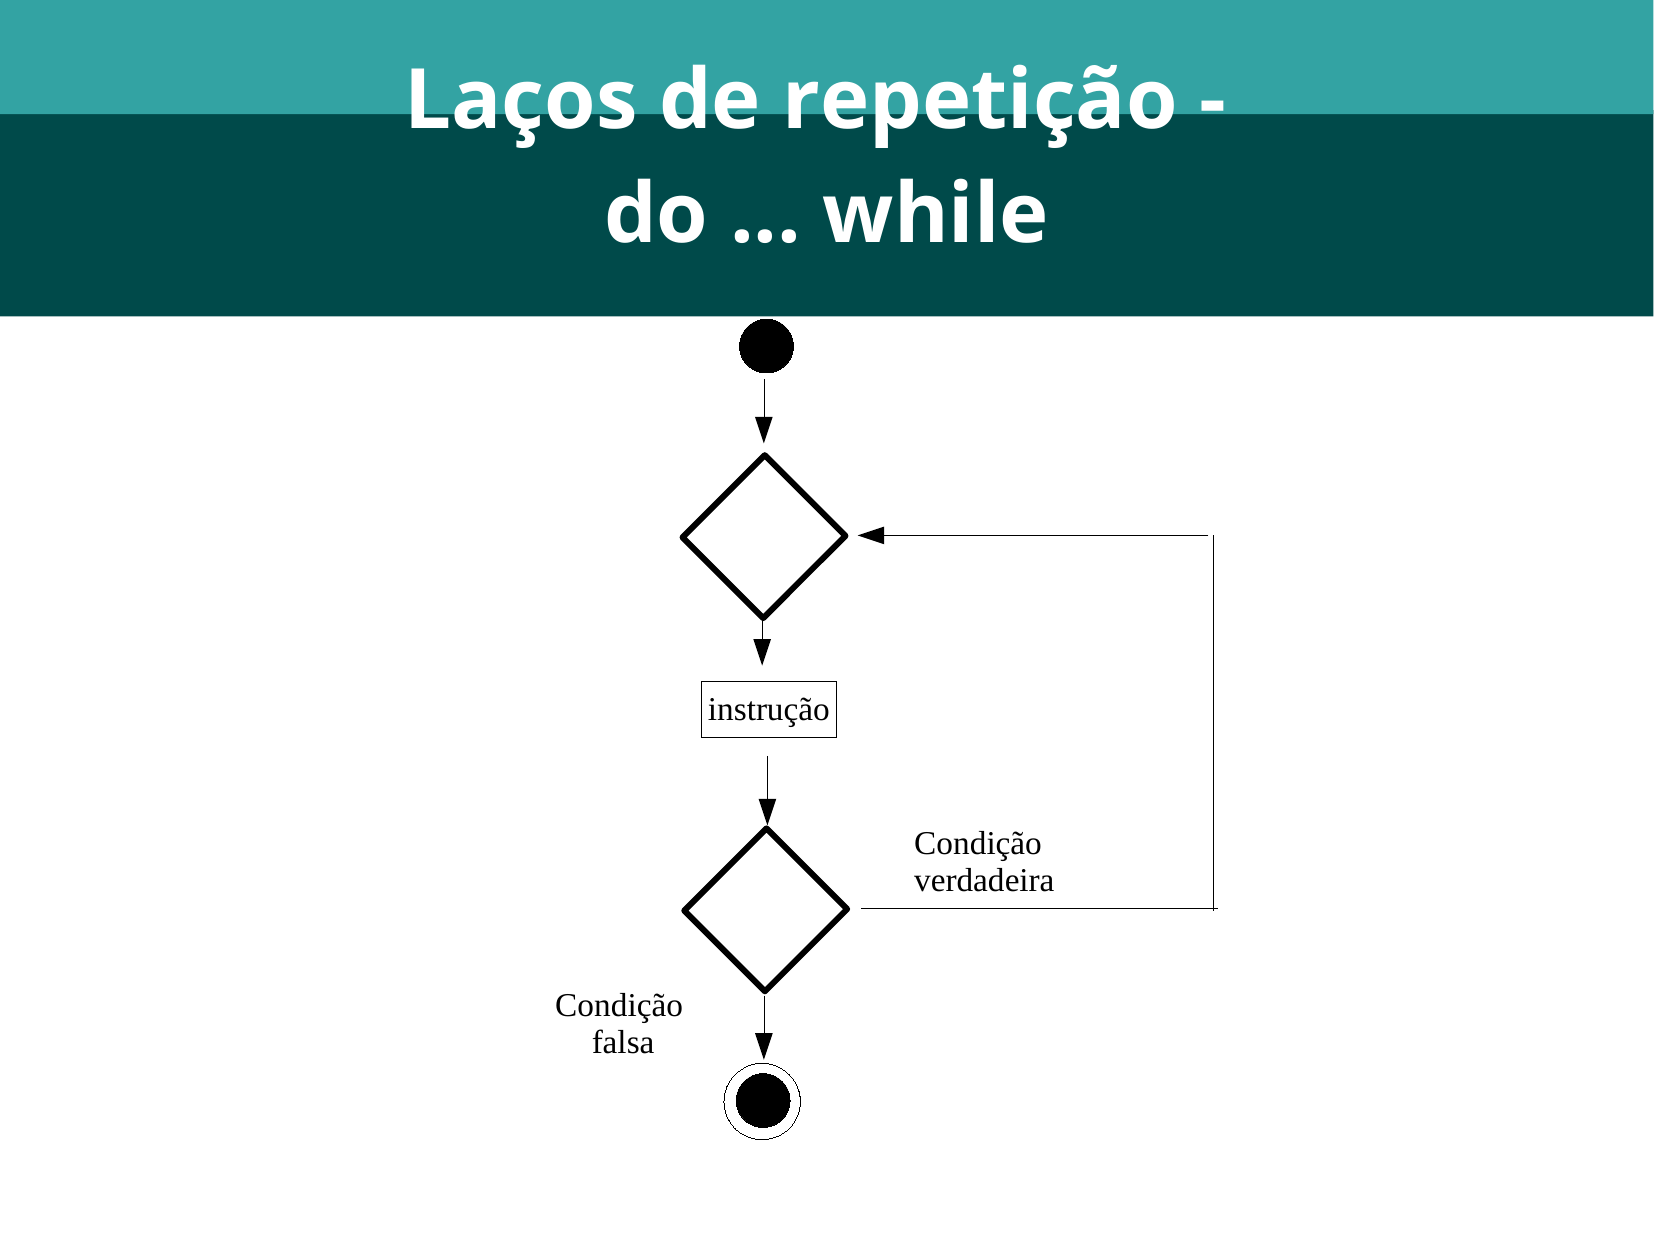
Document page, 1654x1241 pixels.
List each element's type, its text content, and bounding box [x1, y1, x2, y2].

text_box Condição falsa [515, 983, 731, 1064]
text_box [684, 828, 848, 992]
text_box instrução [701, 681, 837, 738]
text_box [682, 455, 846, 619]
text_box Condição verdadeira [876, 821, 1092, 902]
text_box [736, 1073, 791, 1128]
text_box [739, 319, 794, 373]
title Laços de repetição - do ... while [82, 49, 1571, 257]
